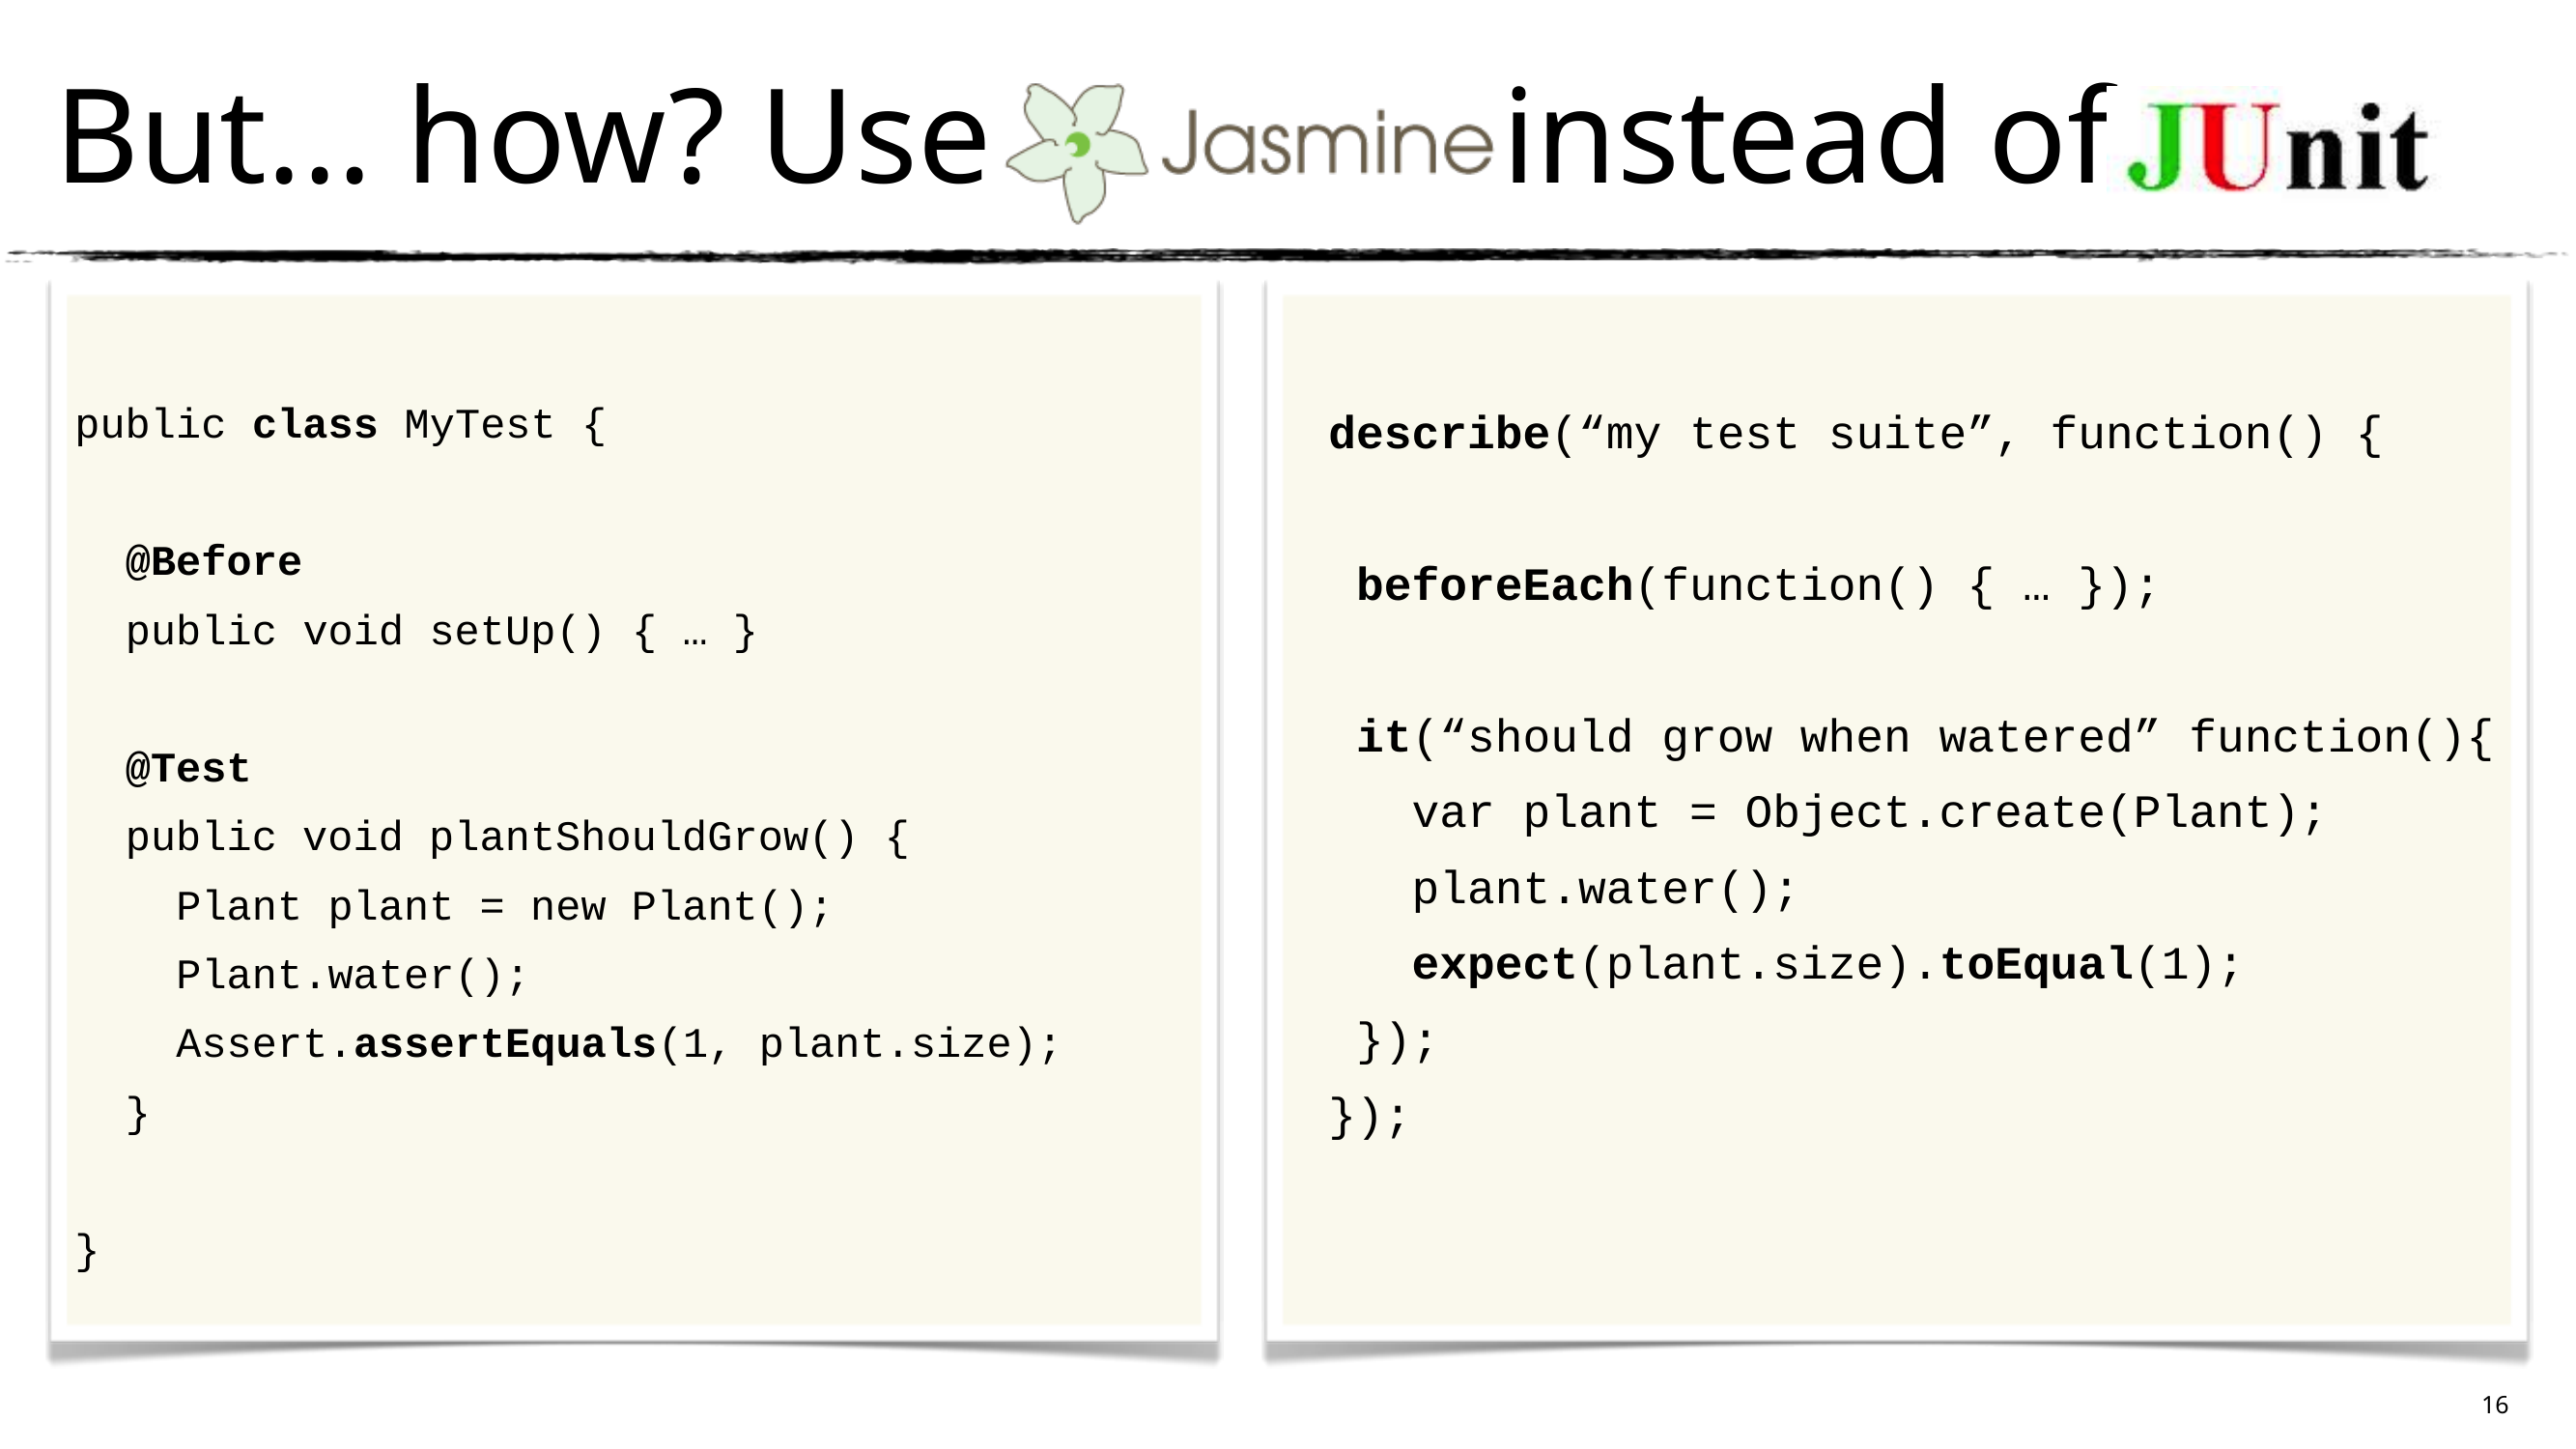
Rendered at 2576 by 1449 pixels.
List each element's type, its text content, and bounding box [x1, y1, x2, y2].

picture [1261, 279, 2534, 1369]
picture [1000, 71, 1500, 233]
title But... how? Use instead of [45, 12, 2528, 250]
list public class MyTest { @Before public void setUp() { … } @Test public void plantShouldGrow() { Plant plant = new Plant(); Plant.water(); Assert.assertEquals(1, plant.size); } } [66, 318, 1260, 1290]
picture [0, 248, 2576, 268]
picture [45, 279, 1224, 1369]
text_box <number> [2474, 1382, 2517, 1427]
picture [2107, 86, 2450, 212]
list describe(“my test suite”, function() { beforeEach(function() { … }); it(“should grow when watered” function(){ var plant = Object.create(Plant); plant.water(); expect(plant.size).toEqual(1); }); }); [1319, 318, 2514, 1290]
